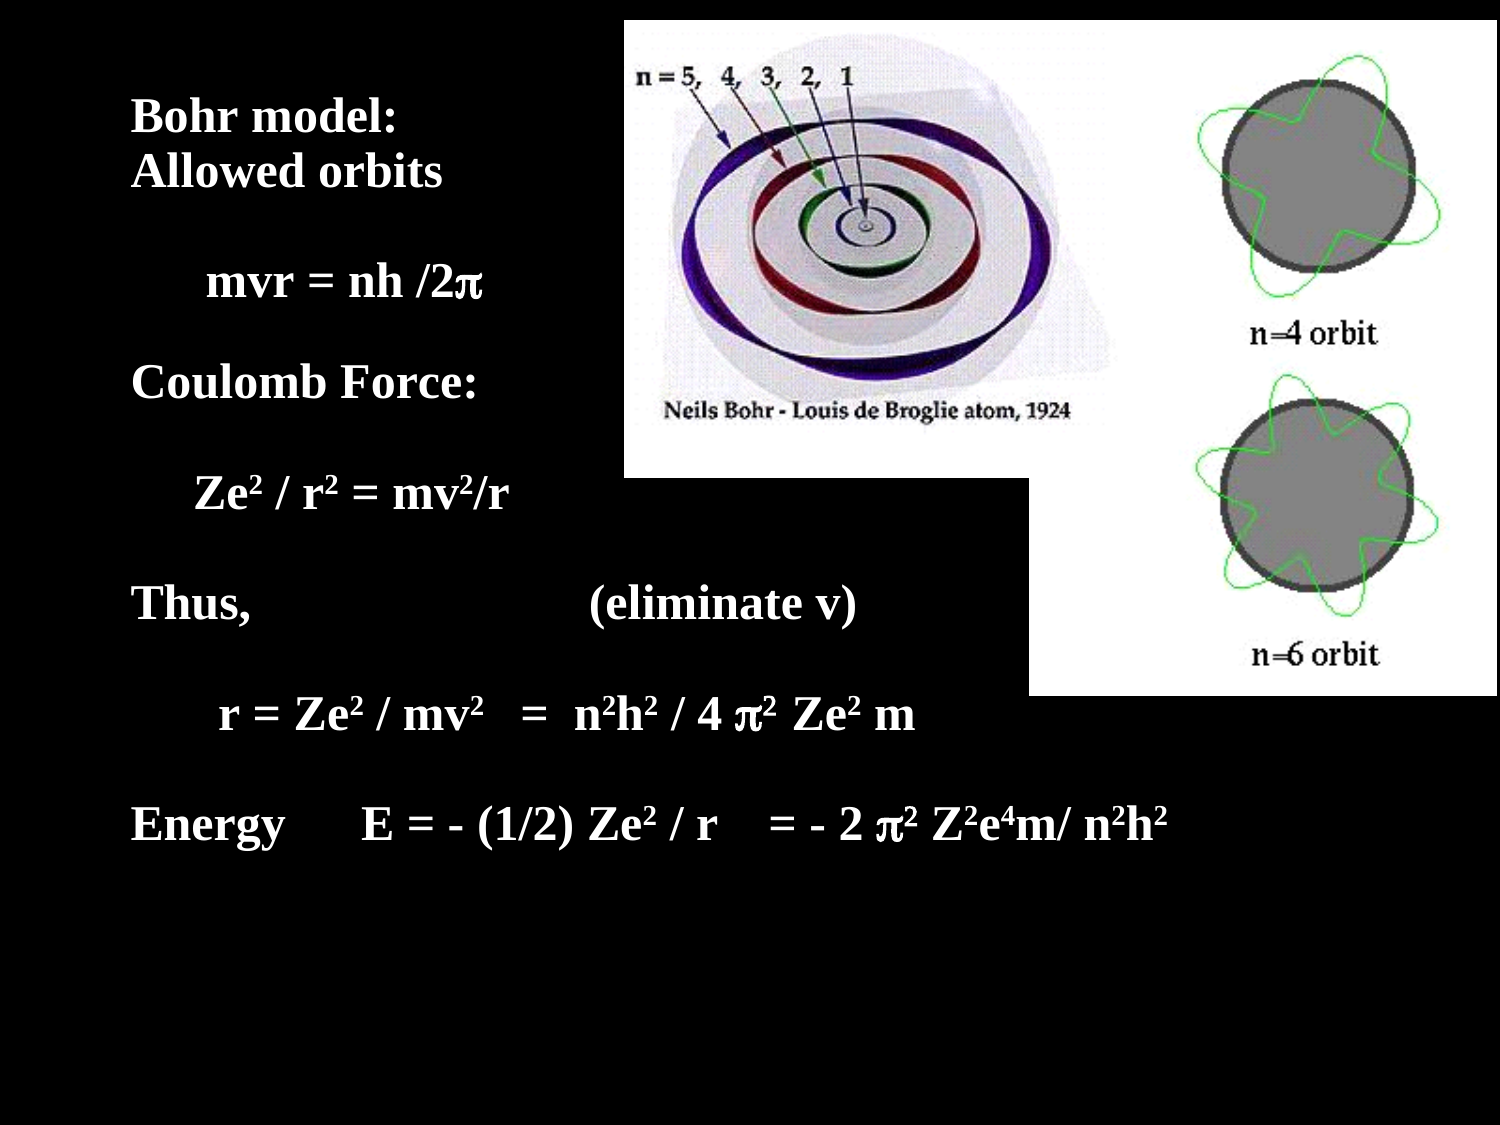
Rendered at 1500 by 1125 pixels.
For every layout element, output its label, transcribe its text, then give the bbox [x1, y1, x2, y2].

text_box Bohr model: Allowed orbits mvr = nh /2 Coulomb Force: Ze2 / r2 = mv2/r Thus, (eliminate v) r = Ze2 / mv2 = n2h2 / 4 Ze2 m Energy E = - (1/2) Ze2 / r = - 2  Z2e4m/ n2h2 [115, 79, 1184, 860]
picture [624, 20, 1499, 698]
